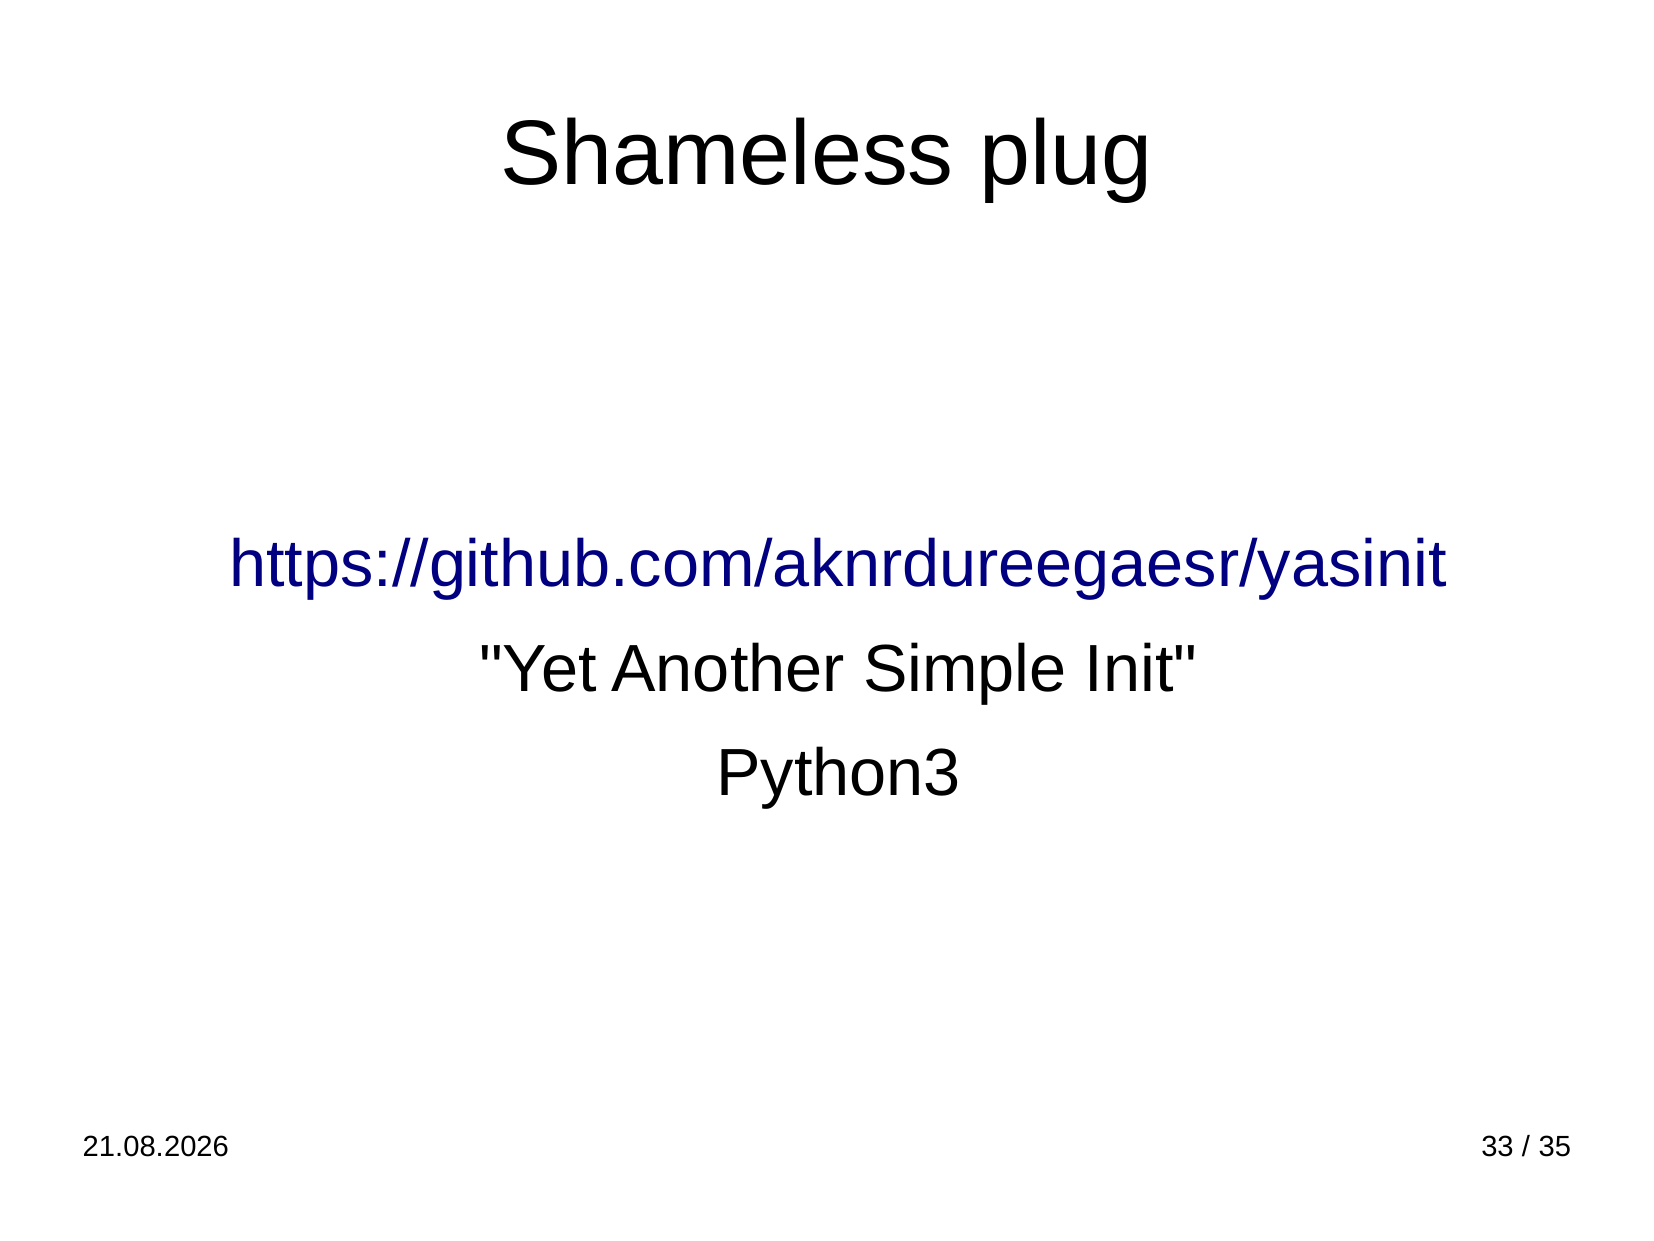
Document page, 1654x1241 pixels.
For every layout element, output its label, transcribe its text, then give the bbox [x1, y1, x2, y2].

list https://github.com/aknrdureegaesr/yasinit "Yet Another Simple Init" Python3 [94, 526, 1583, 981]
title Shameless plug [82, 49, 1571, 257]
